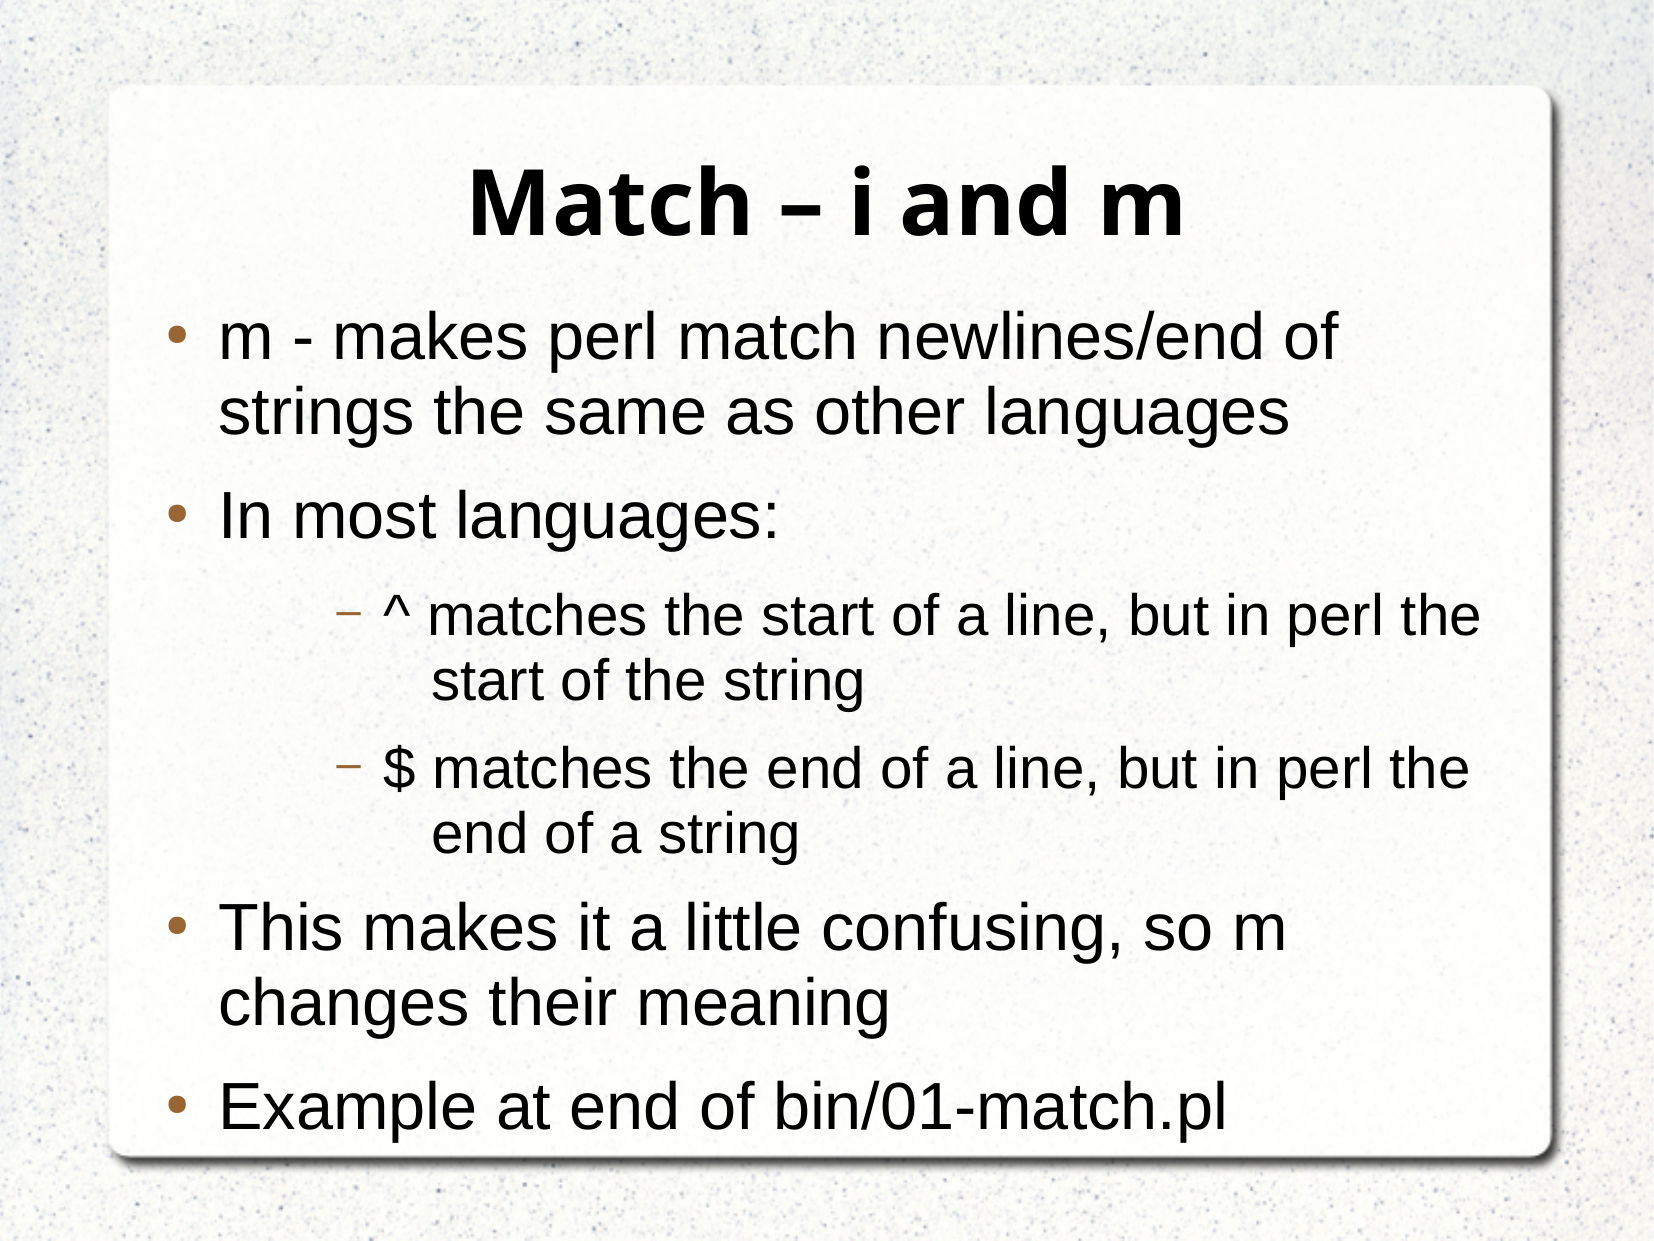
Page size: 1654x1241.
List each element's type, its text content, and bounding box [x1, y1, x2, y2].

title Match – i and m [118, 96, 1536, 304]
picture [0, 0, 1654, 1241]
list m - makes perl match newlines/end of strings the same as other languages In most languages: ^ matches the start of a line, but in perl the start of the string $ matches the end of a line, but in perl the end of a string This makes it a little confusing, so m changes their meaning Example at end of bin/01-match.pl [147, 299, 1506, 1143]
